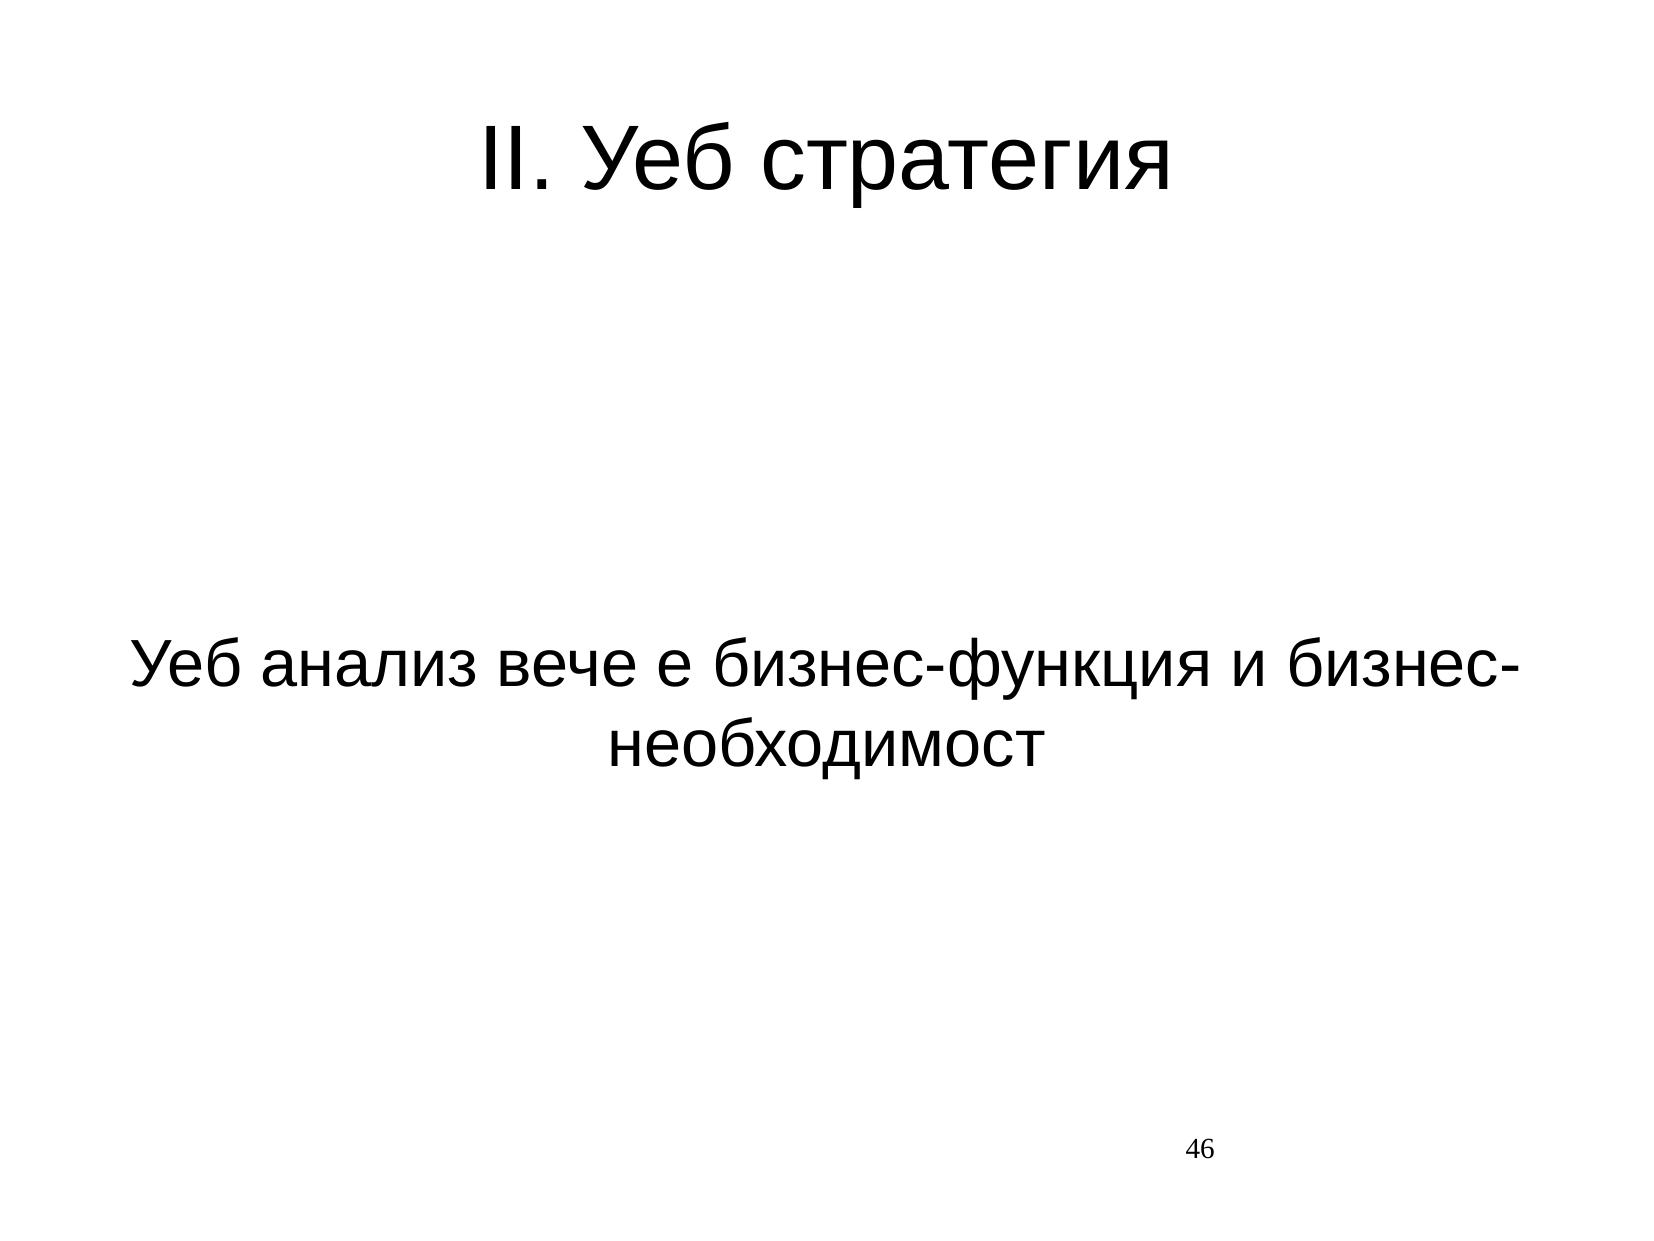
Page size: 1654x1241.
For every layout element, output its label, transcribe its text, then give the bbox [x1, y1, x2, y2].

subtitle Уеб анализ вече е бизнес-функция и бизнес-необходимост [82, 290, 1571, 1109]
text_box [1185, 1129, 1571, 1216]
title II. Уеб стратегия [82, 49, 1571, 257]
